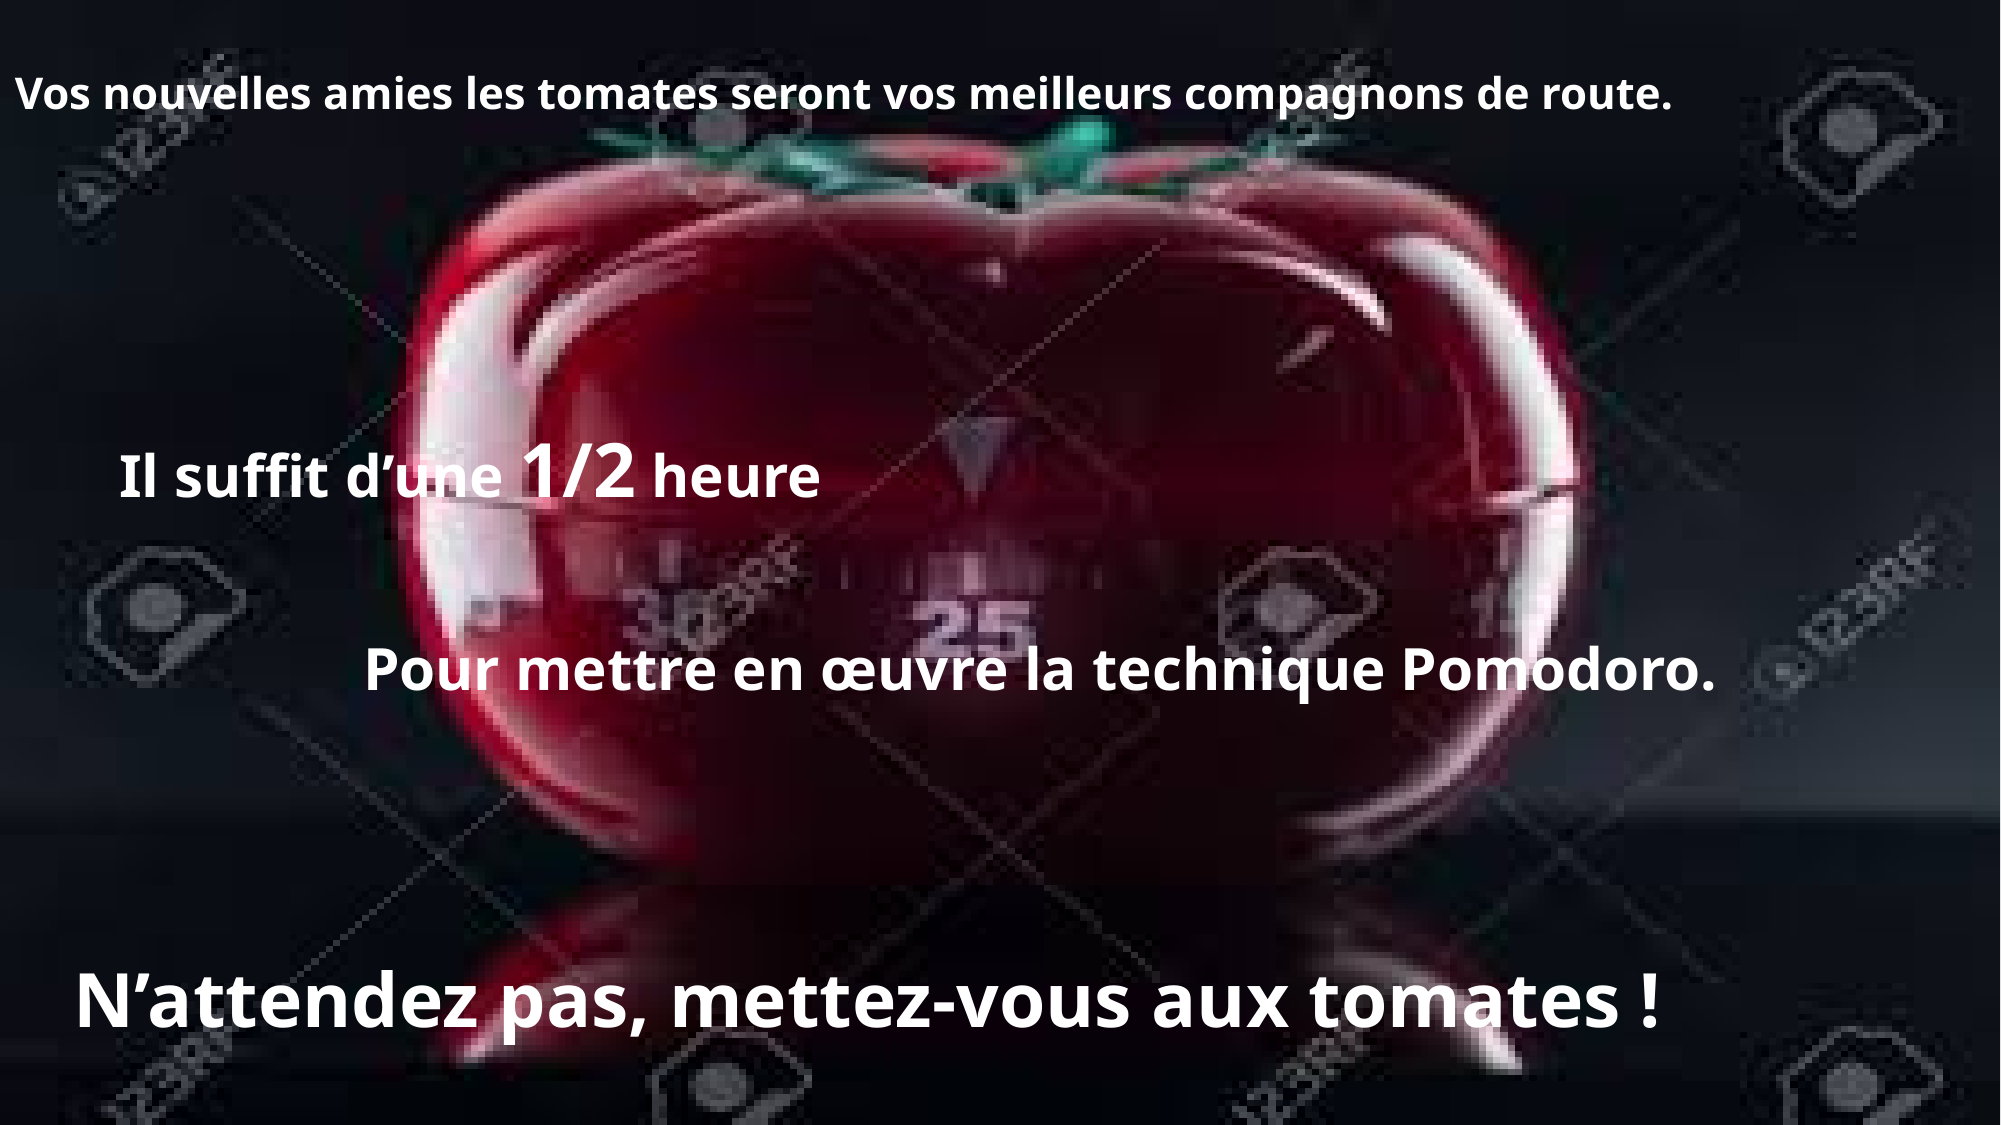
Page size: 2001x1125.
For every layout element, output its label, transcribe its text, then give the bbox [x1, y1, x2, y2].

text_box Il suffit d’une 1/2 heure Pour mettre en œuvre la technique Pomodoro. [104, 414, 1997, 710]
text_box Vos nouvelles amies les tomates seront vos meilleurs compagnons de route. [0, 58, 1963, 126]
picture [0, 0, 2001, 1125]
text_box N’attendez pas, mettez-vous aux tomates ! [59, 945, 1926, 1050]
